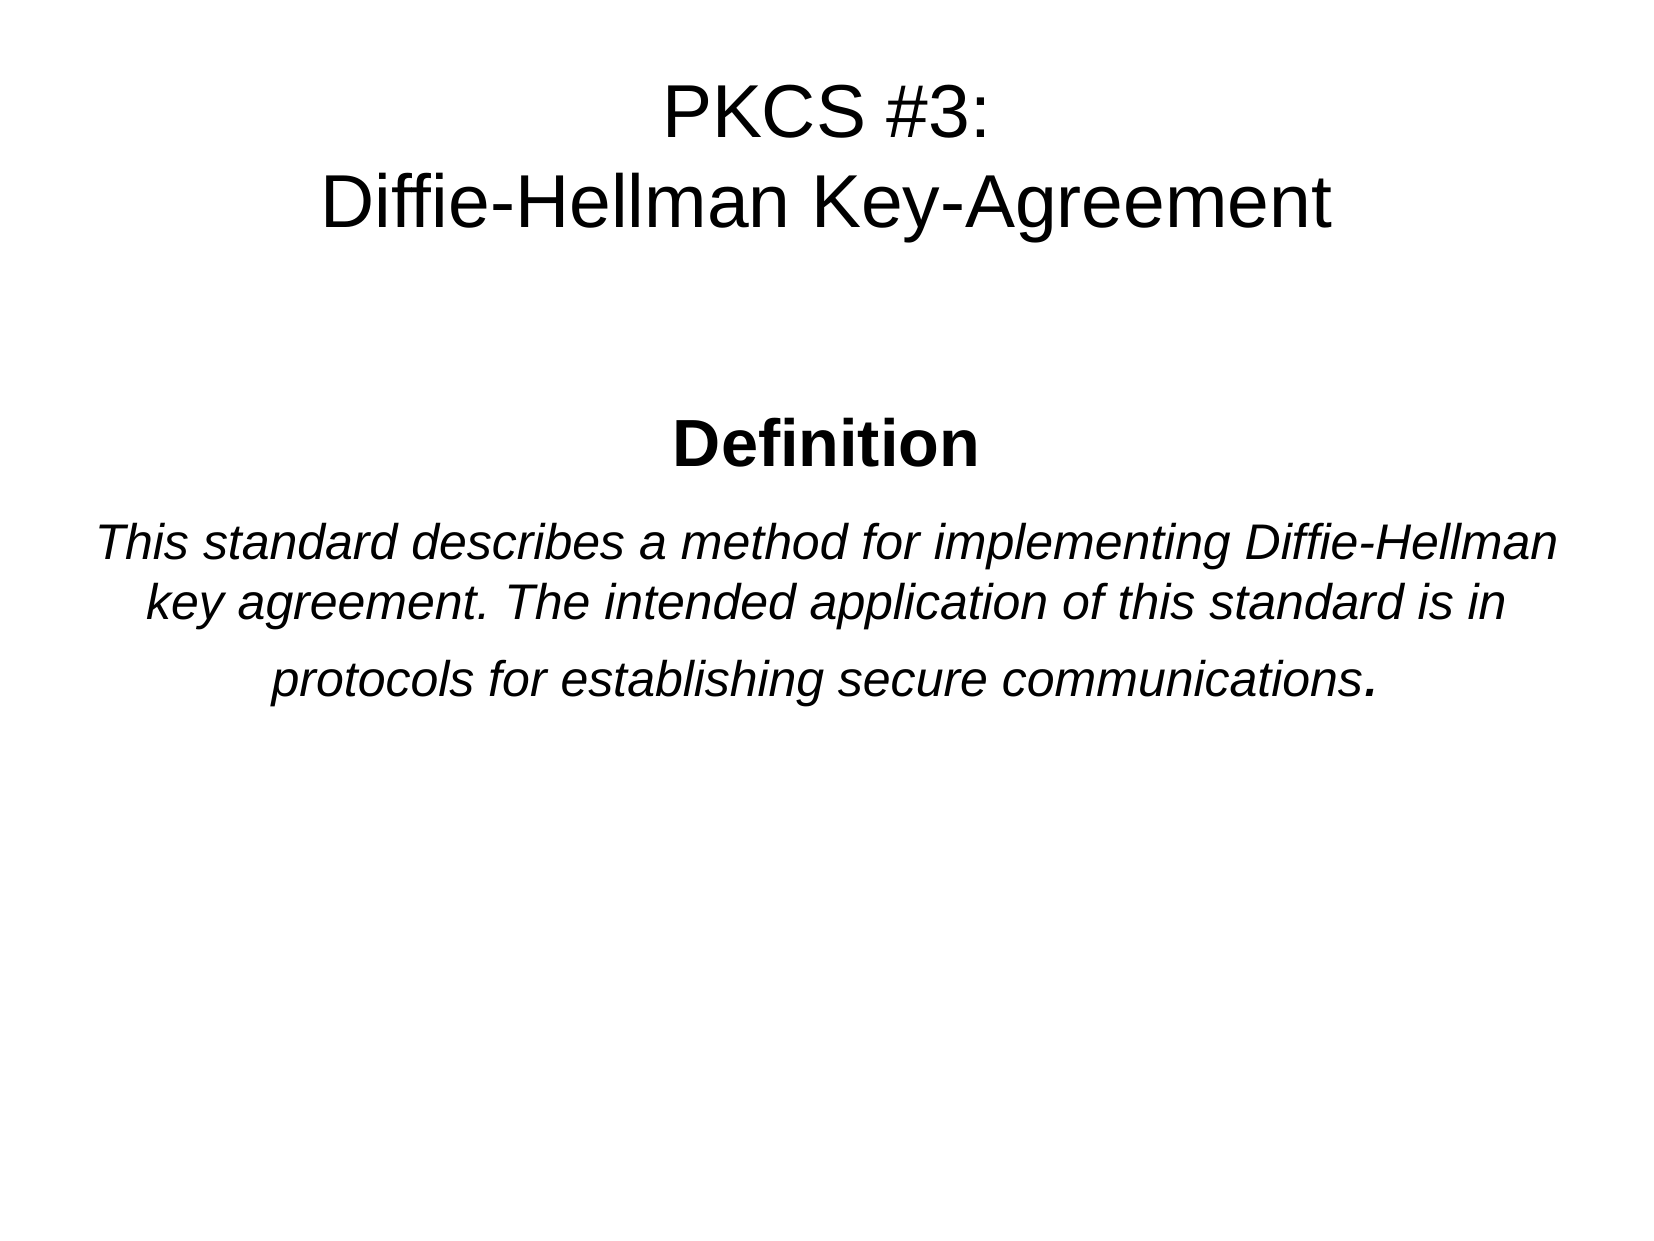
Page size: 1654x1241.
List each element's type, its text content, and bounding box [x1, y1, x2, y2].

title PKCS #3: Diffie-Hellman Key-Agreement [82, 49, 1571, 257]
list Definition This standard describes a method for implementing Diffie-Hellman key agreement. The intended application of this standard is in protocols for establishing secure communications. [82, 290, 1571, 1010]
